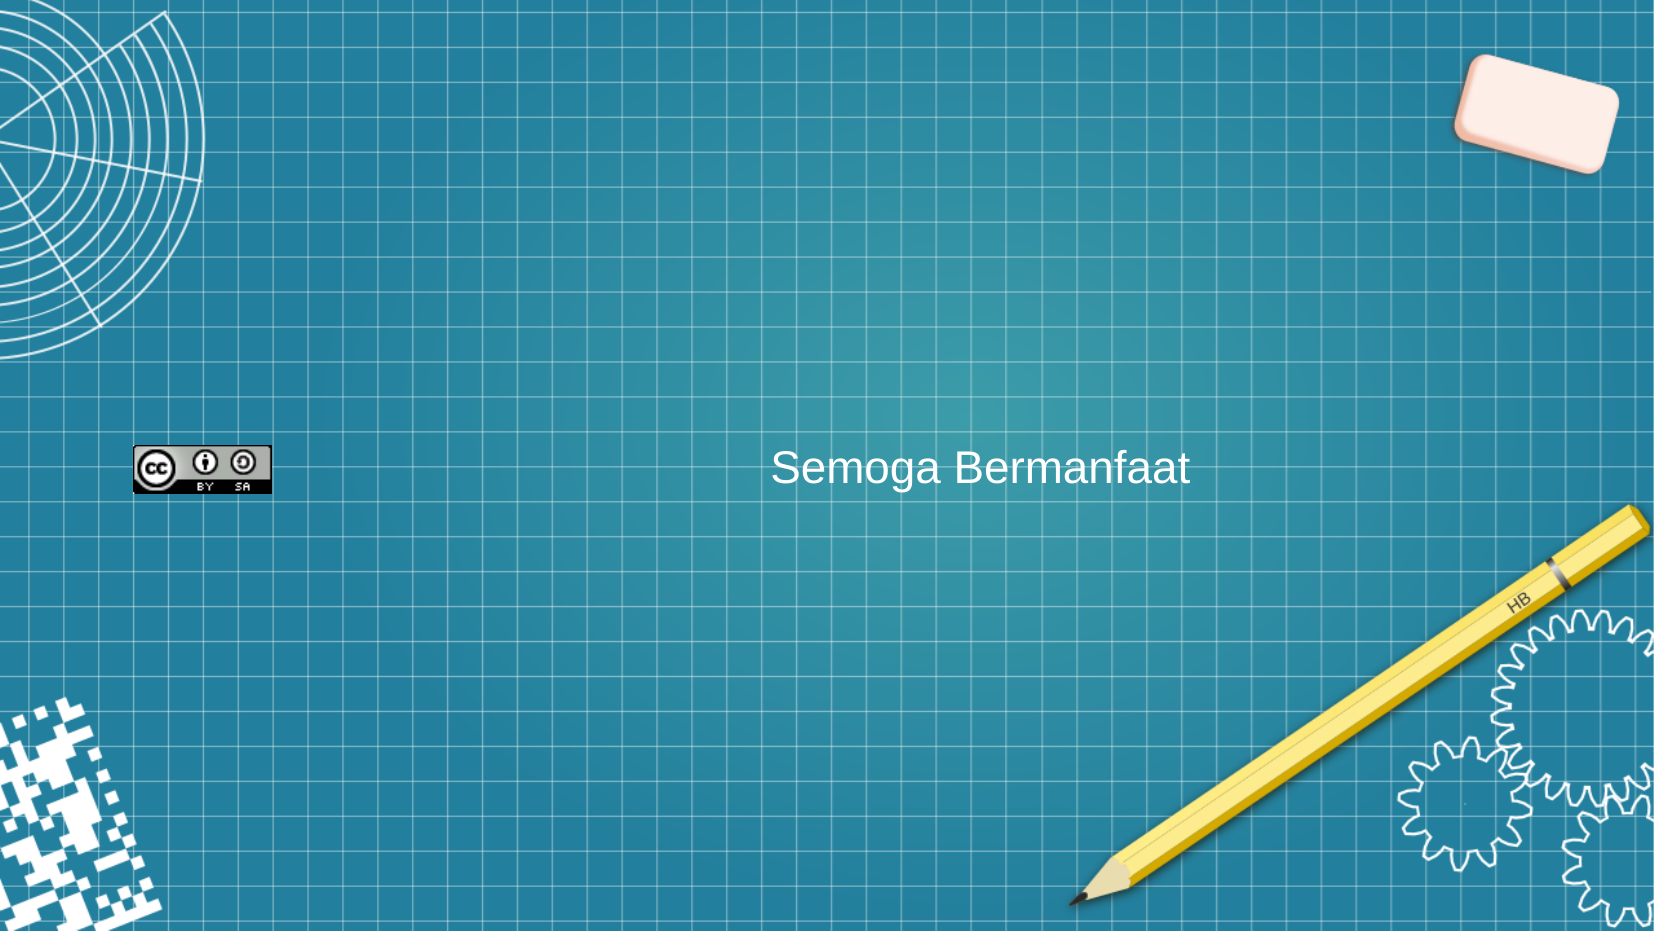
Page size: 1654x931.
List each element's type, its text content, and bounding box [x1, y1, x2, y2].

title Semoga Bermanfaat [389, 389, 1571, 546]
picture [0, 0, 1654, 931]
